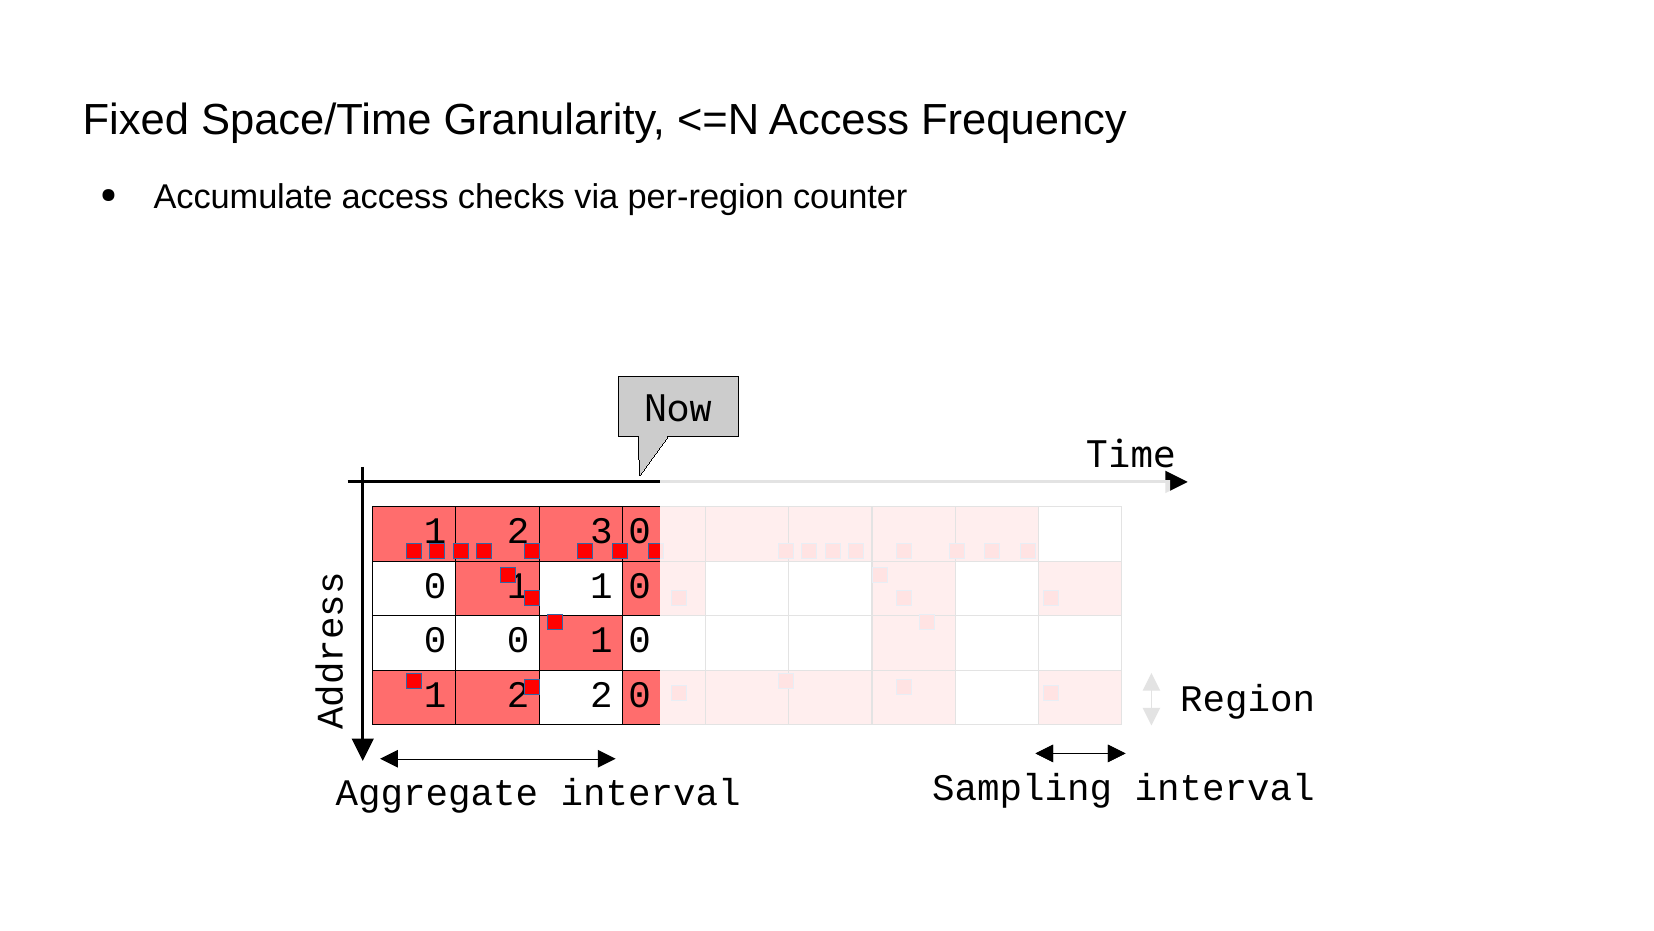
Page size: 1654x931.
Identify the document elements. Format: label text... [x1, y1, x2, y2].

text_box [612, 543, 628, 559]
text_box [524, 679, 540, 695]
table_cell 0 [623, 671, 660, 724]
text_box [453, 543, 469, 559]
text_box [648, 480, 1171, 736]
table_header 2 [456, 507, 539, 561]
table_cell 2 [456, 671, 539, 724]
text_box [547, 614, 563, 630]
text_box Region [1171, 672, 1331, 731]
text_box [500, 567, 516, 583]
text_box [577, 543, 593, 559]
table_cell 1 [456, 562, 539, 615]
table_cell 0 [404, 616, 455, 670]
text_box [524, 543, 540, 559]
text_box [429, 543, 445, 559]
text_box Aggregate interval [320, 766, 756, 825]
text_box Now [618, 376, 739, 476]
text_box [406, 543, 422, 559]
table_cell 1 [540, 562, 622, 615]
table_header 3 [540, 507, 622, 561]
text_box [406, 673, 422, 689]
table_cell 1 [540, 616, 622, 670]
text_box Time [1070, 419, 1191, 486]
text_box Address [304, 539, 404, 745]
text_box [524, 590, 540, 606]
table_cell 0 [623, 616, 660, 670]
text_box Sampling interval [917, 761, 1330, 819]
table_cell 1 [404, 671, 455, 724]
list Accumulate access checks via per-region counter [82, 177, 1571, 833]
table_header 0 [623, 507, 660, 561]
text_box [476, 543, 492, 559]
title Fixed Space/Time Granularity, <=N Access Frequency [82, 81, 1571, 157]
table_header 1 [373, 507, 455, 561]
table_cell 0 [623, 562, 660, 615]
table_cell 0 [404, 562, 455, 615]
table_cell 2 [540, 671, 622, 724]
table_cell 0 [456, 616, 539, 670]
